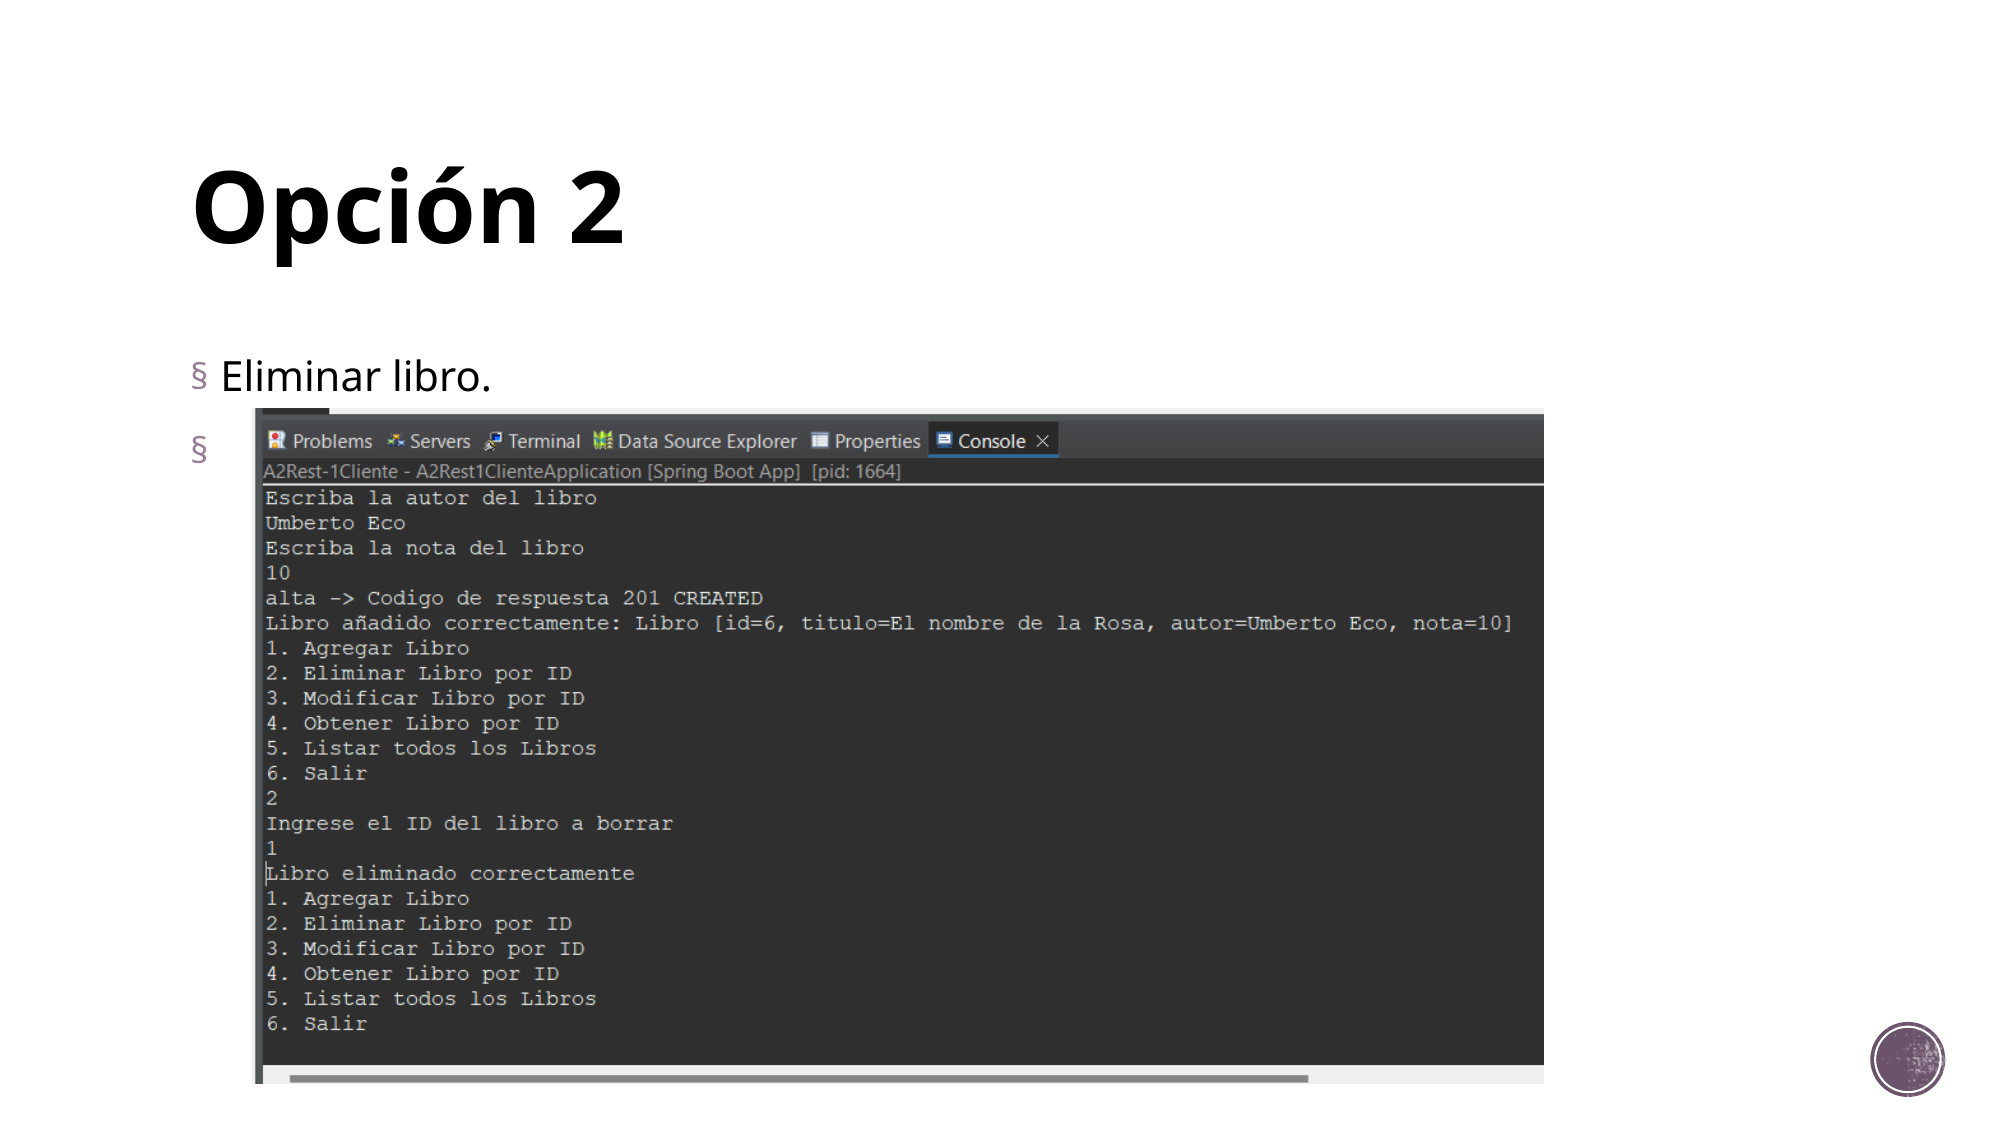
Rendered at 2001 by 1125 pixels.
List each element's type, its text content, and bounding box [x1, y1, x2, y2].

list Eliminar libro. [175, 348, 1826, 1013]
picture [251, 408, 1544, 1084]
title Opción 2 [175, 79, 1826, 344]
